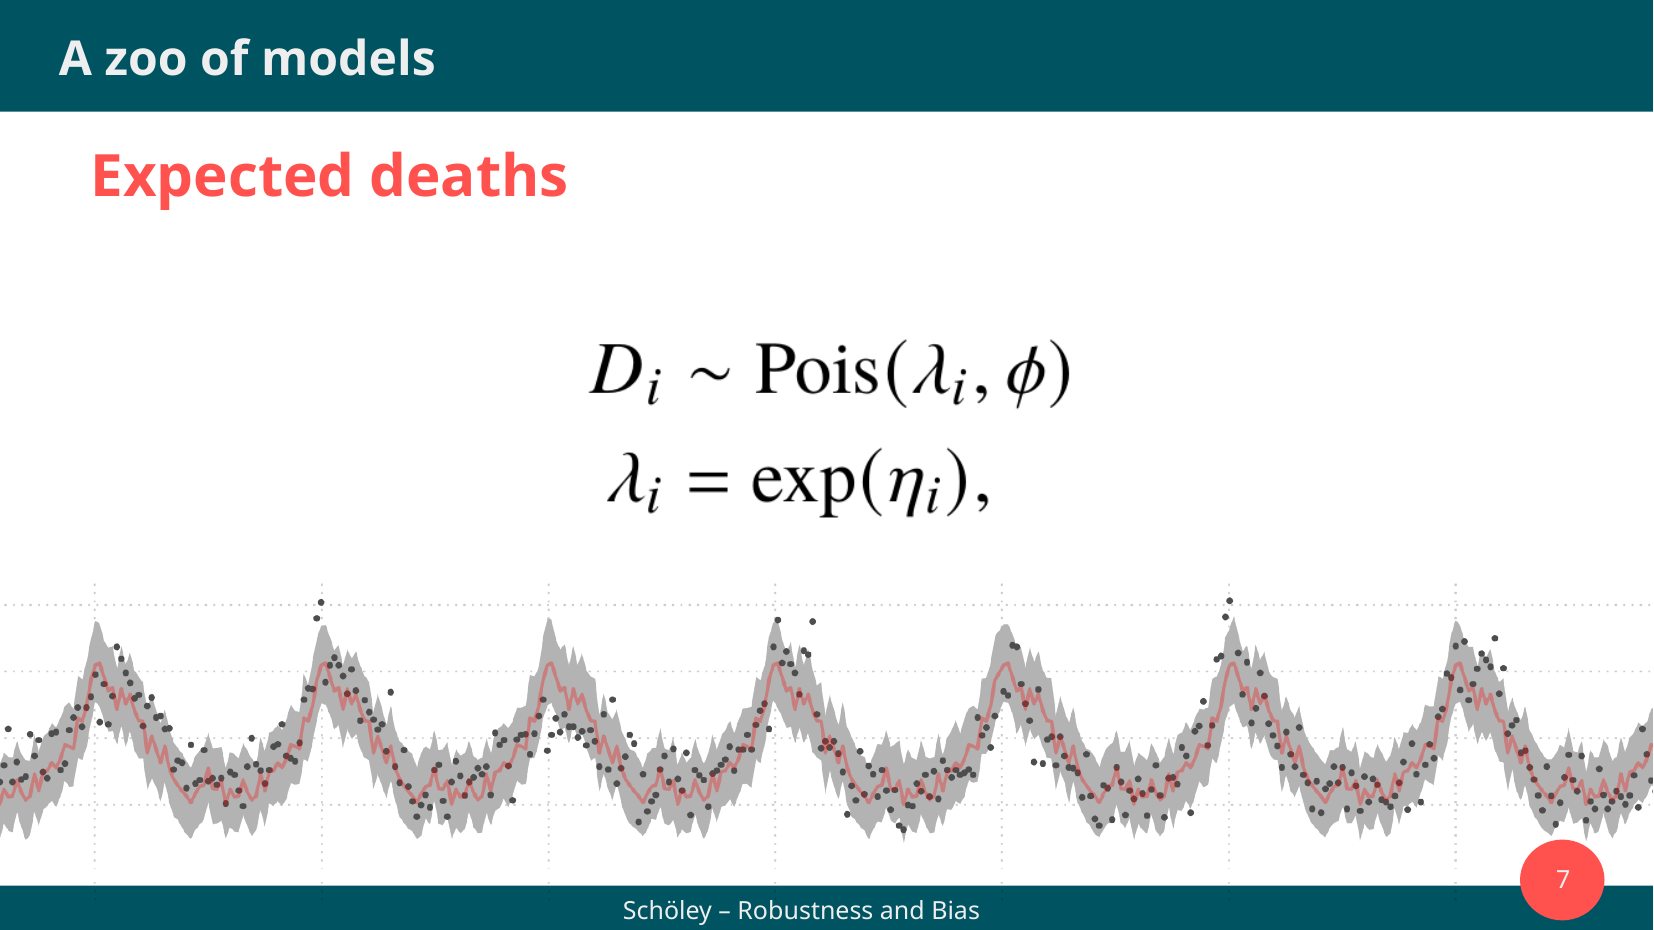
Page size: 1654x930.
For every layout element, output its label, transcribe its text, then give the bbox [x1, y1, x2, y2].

title A zoo of models [58, 0, 1594, 117]
text_box Expected deaths [75, 126, 682, 219]
picture [570, 312, 1089, 550]
picture [0, 581, 1653, 904]
